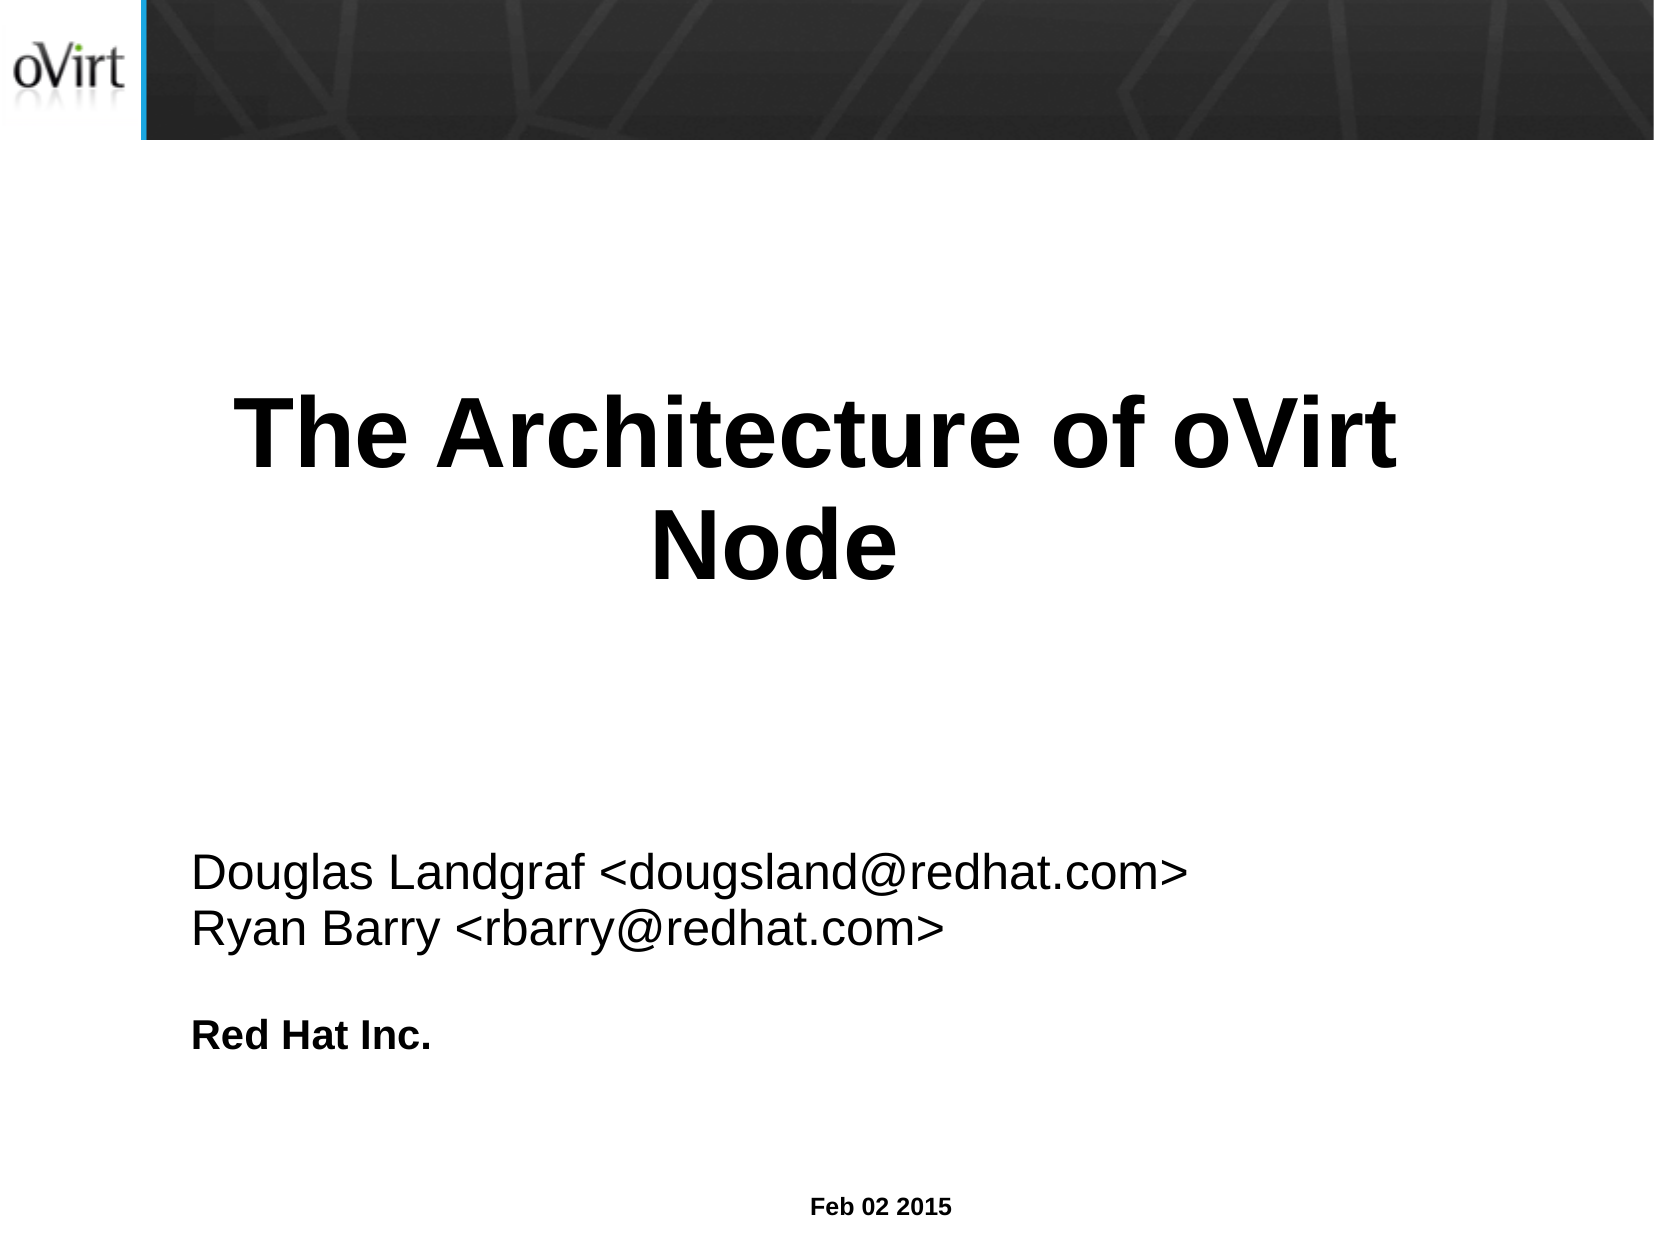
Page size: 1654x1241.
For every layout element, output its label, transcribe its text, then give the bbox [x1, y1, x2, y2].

picture [0, 0, 1654, 140]
text_box Douglas Landgraf <dougsland@redhat.com> Ryan Barry <rbarry@redhat.com> Red Hat Inc. [176, 669, 1549, 1122]
text_box The Architecture of oVirt Node [135, 369, 1571, 721]
